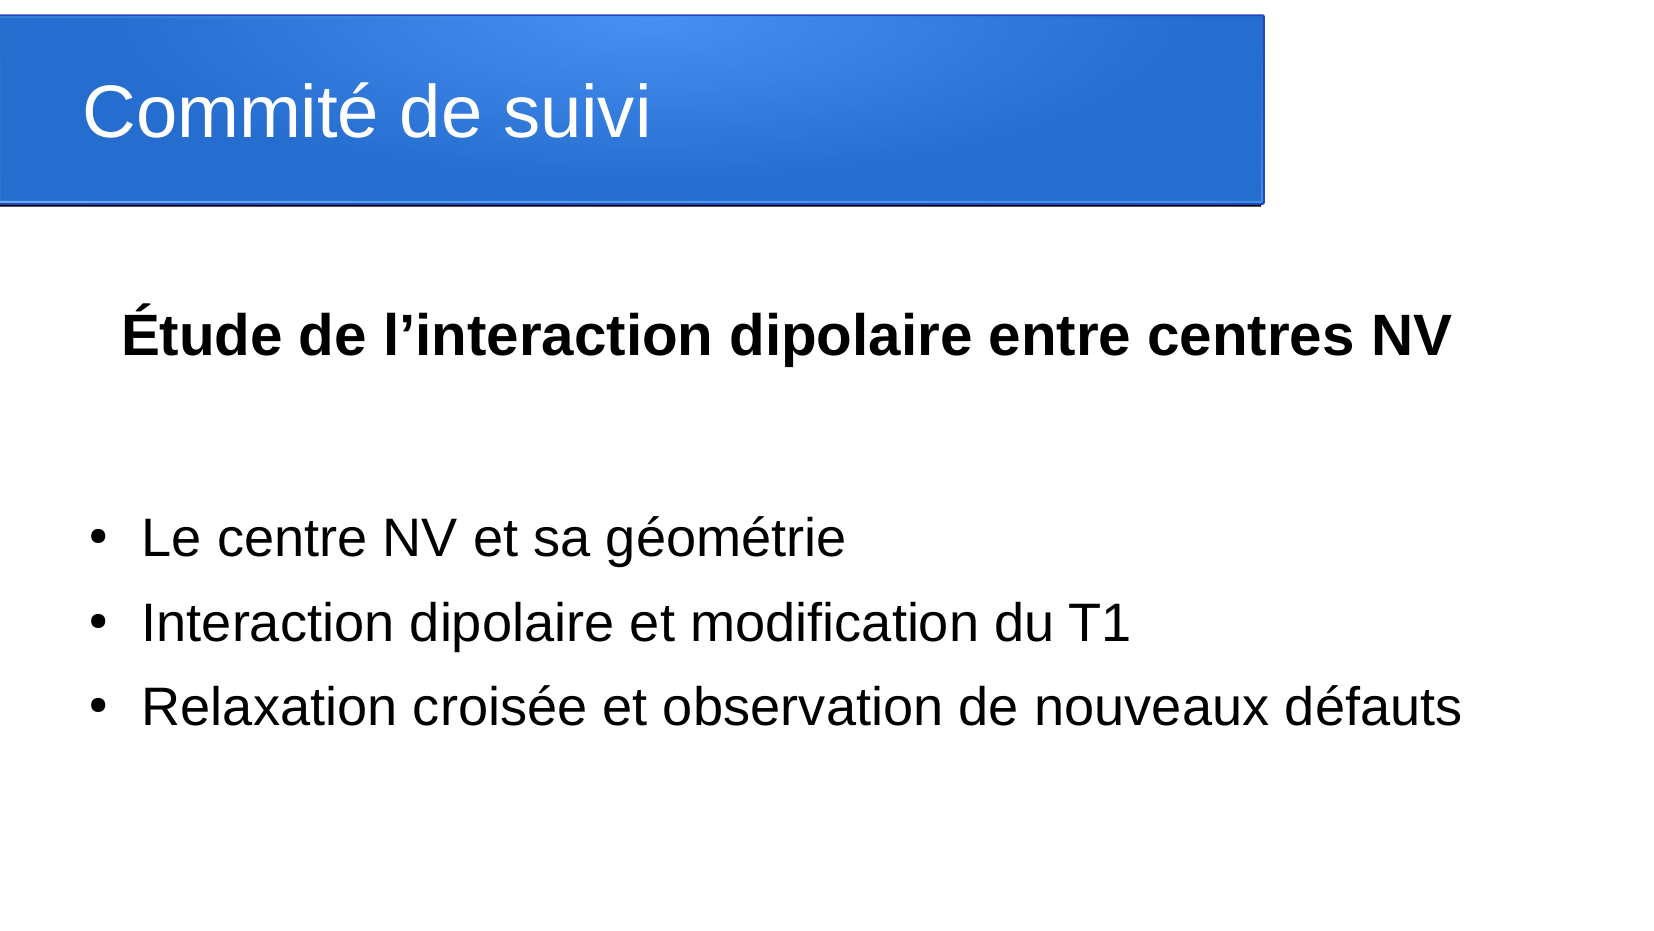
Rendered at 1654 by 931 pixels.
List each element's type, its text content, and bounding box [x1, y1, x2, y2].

list Le centre NV et sa géométrie Interaction dipolaire et modification du T1 Relaxation croisée et observation de nouveaux défauts [70, 507, 1560, 931]
text_box Étude de l’interaction dipolaire entre centres NV [106, 295, 1489, 376]
title Commité de suivi [82, 35, 1235, 189]
